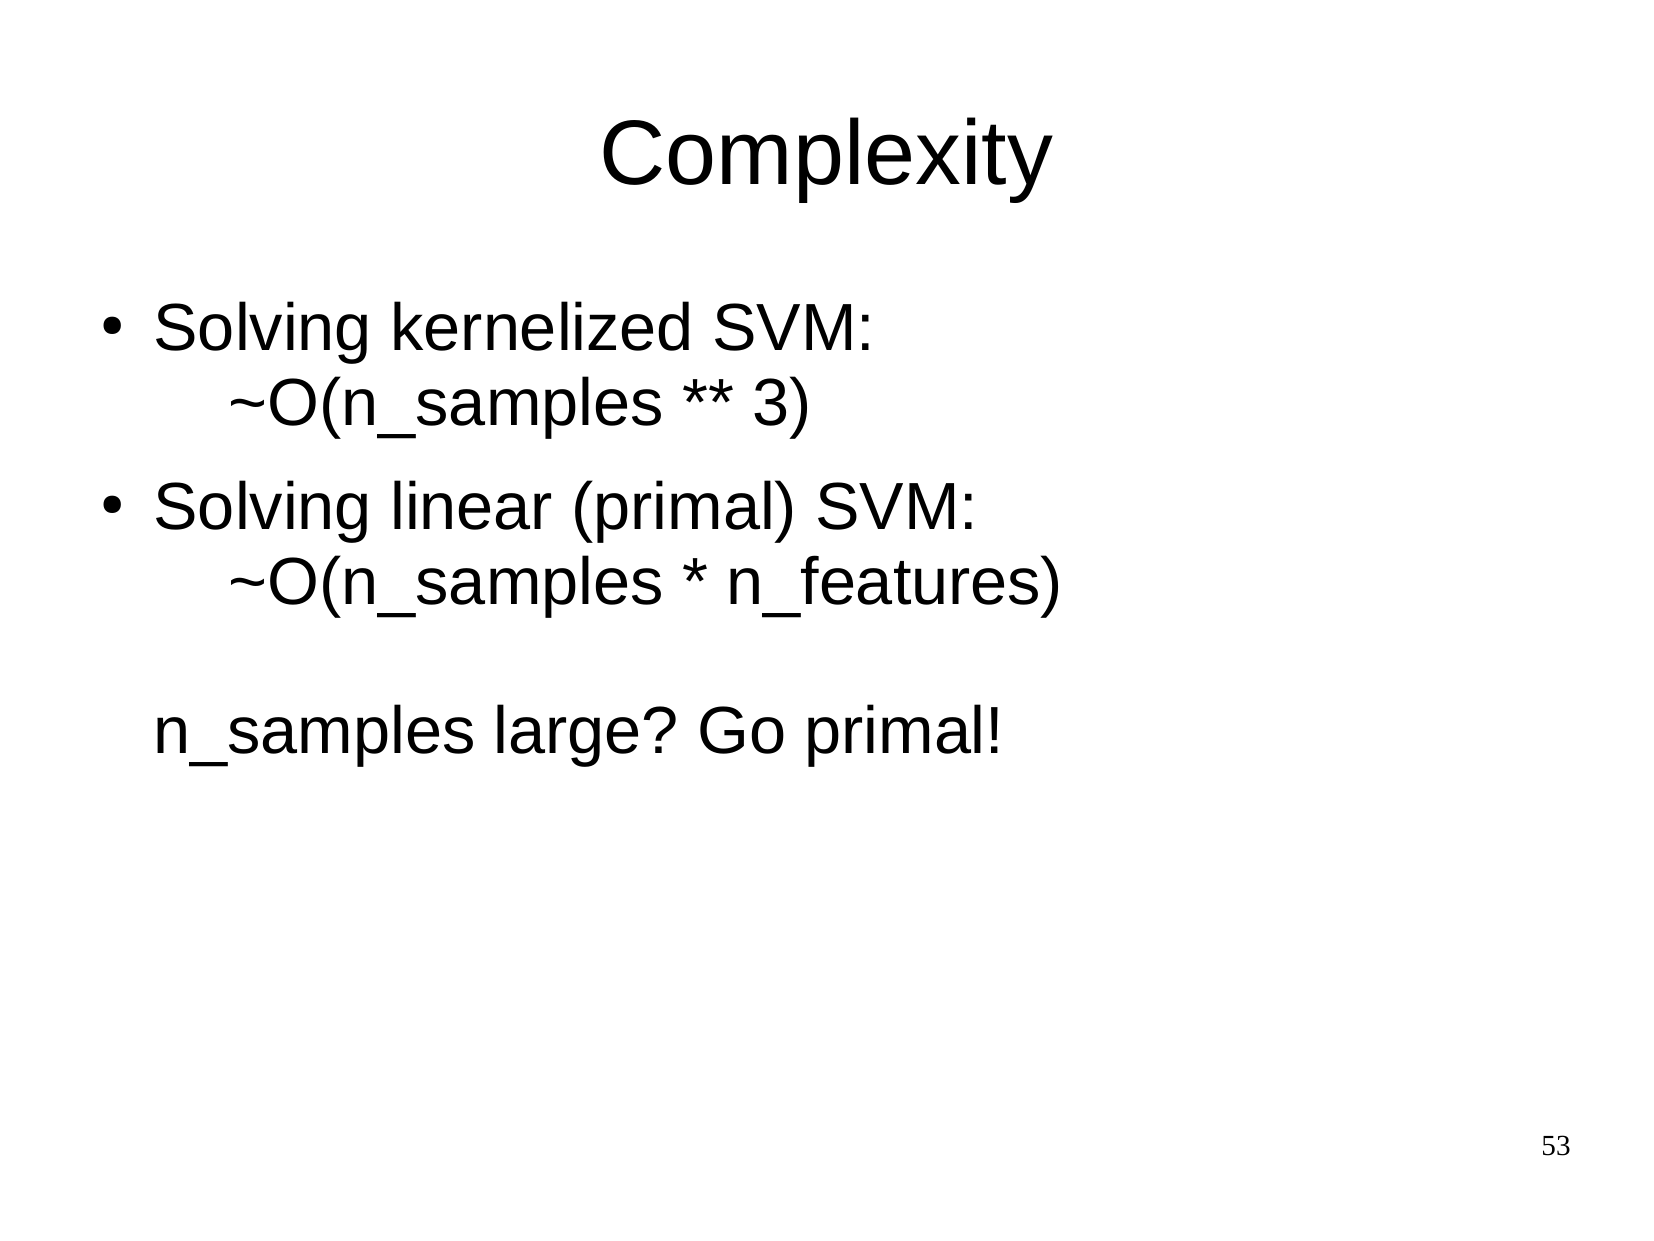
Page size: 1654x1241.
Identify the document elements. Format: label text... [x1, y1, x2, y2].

title Complexity [82, 49, 1571, 257]
list Solving kernelized SVM: ~O(n_samples ** 3) Solving linear (primal) SVM: ~O(n_samples * n_features) n_samples large? Go primal! [82, 290, 1571, 1010]
